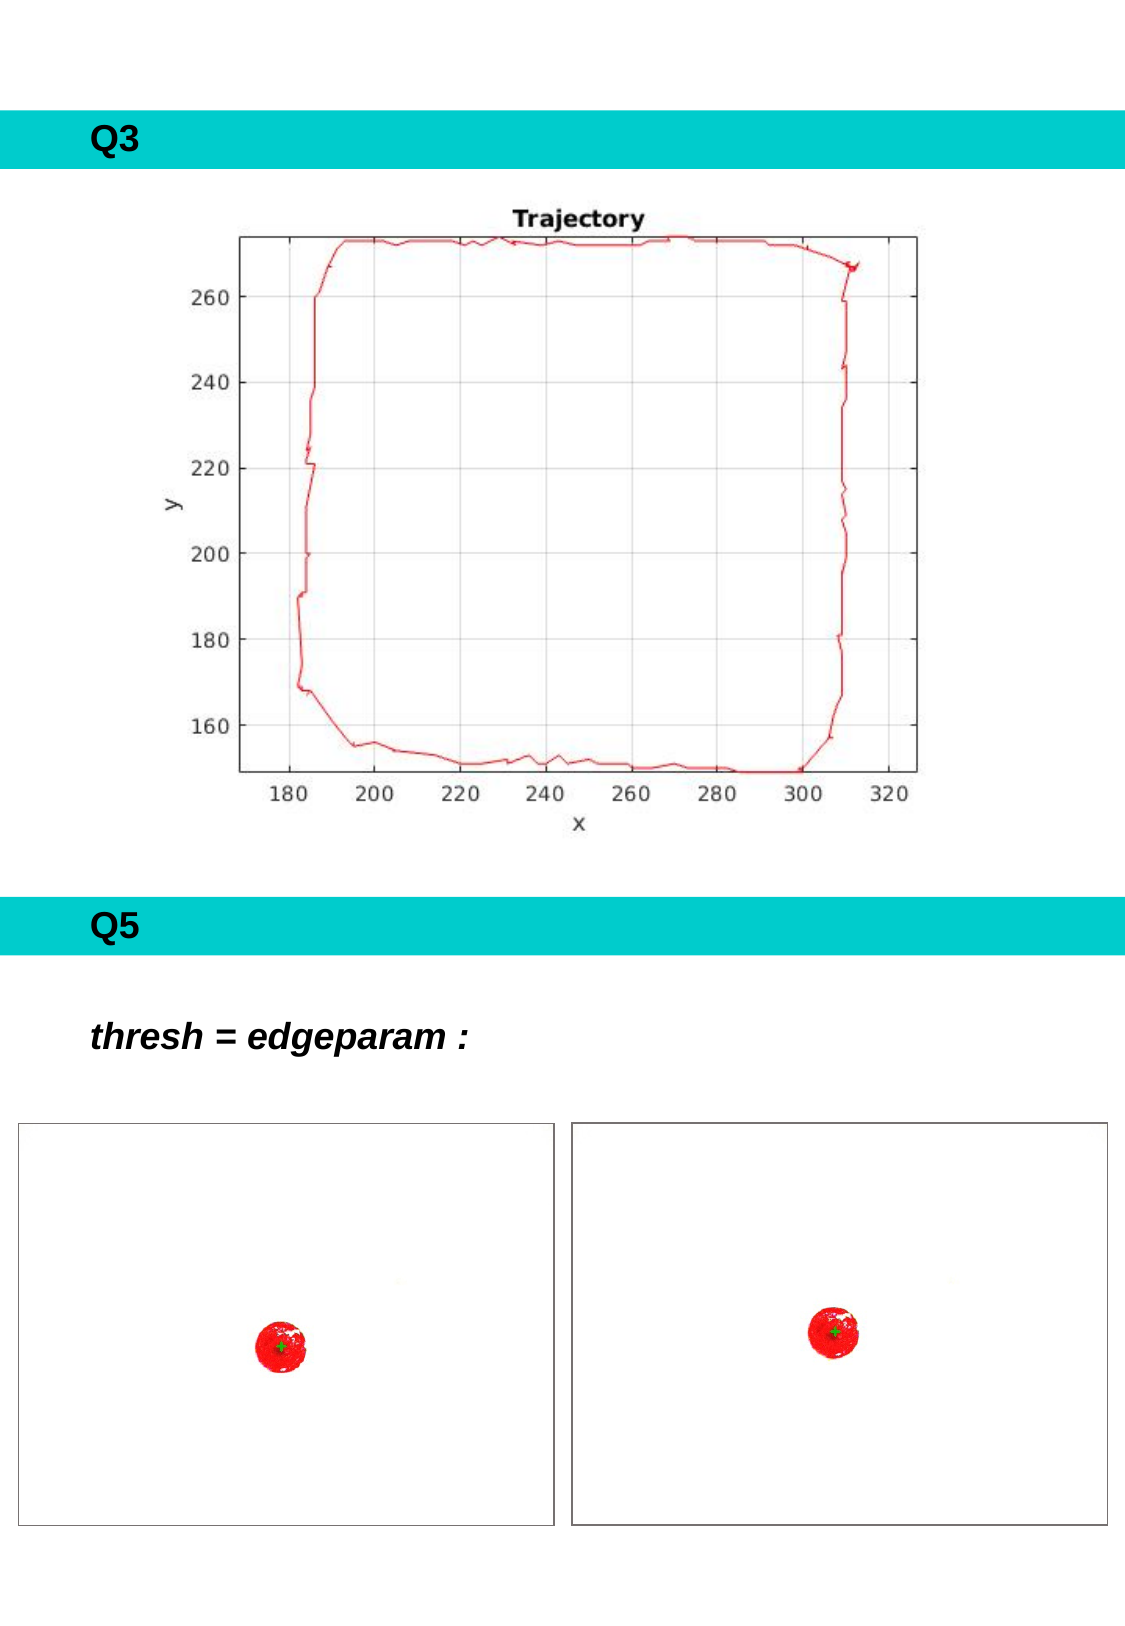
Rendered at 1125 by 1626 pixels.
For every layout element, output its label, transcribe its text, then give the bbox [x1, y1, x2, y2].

text_box thresh = edgeparam : [0, 1007, 1125, 1067]
text_box Q5 [0, 896, 1125, 956]
text_box Q3 [0, 110, 1125, 169]
picture [572, 1123, 1107, 1525]
picture [125, 188, 1001, 845]
picture [19, 1124, 554, 1525]
